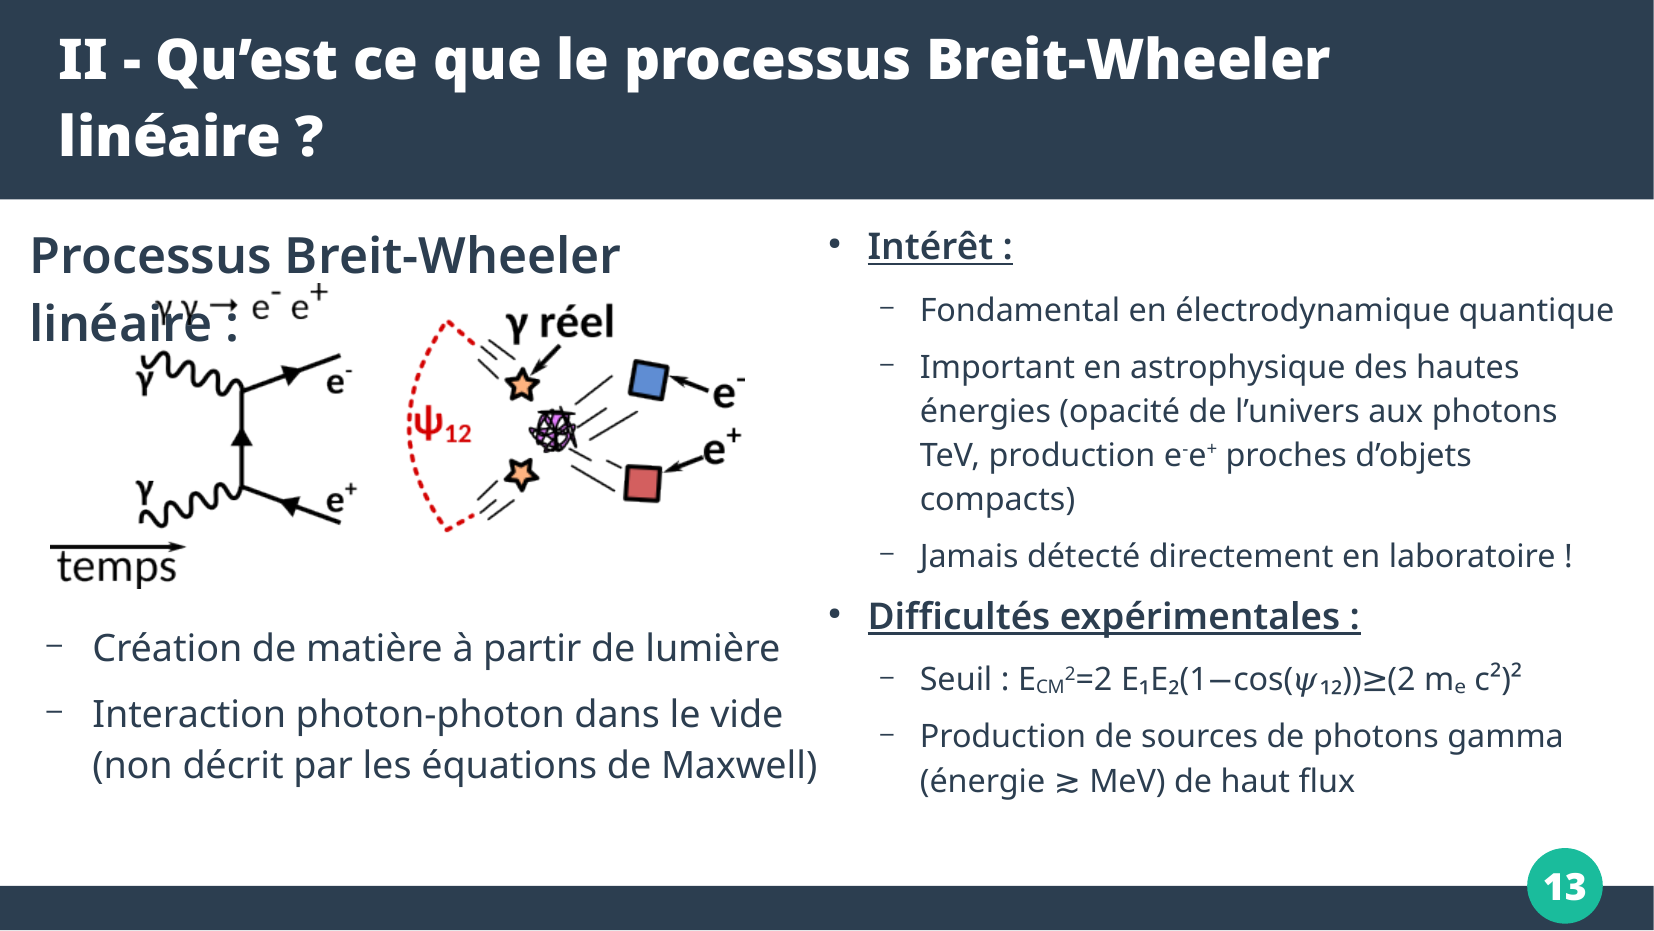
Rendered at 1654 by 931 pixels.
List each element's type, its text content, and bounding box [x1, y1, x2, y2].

list Processus Breit-Wheeler linéaire : [29, 219, 814, 562]
list Intérêt : Fondamental en électrodynamique quantique Important en astrophysique des hautes énergies (opacité de l’univers aux photons TeV, production e-e+ proches d’objets compacts) Jamais détecté directement en laboratoire ! Difficultés expérimentales : Seuil : ECM2=2 E₁E₂(1−cos(𝜓₁₂))≥(2 mₑ c²)² Production de sources de photons gamma (énergie ≳ MeV) de haut flux [814, 219, 1625, 841]
title II - Qu’est ce que le processus Breit-Wheeler linéaire ? [59, 37, 1595, 155]
list Création de matière à partir de lumière Interaction photon-photon dans le vide (non décrit par les équations de Maxwell) [0, 562, 851, 851]
picture [50, 283, 745, 562]
